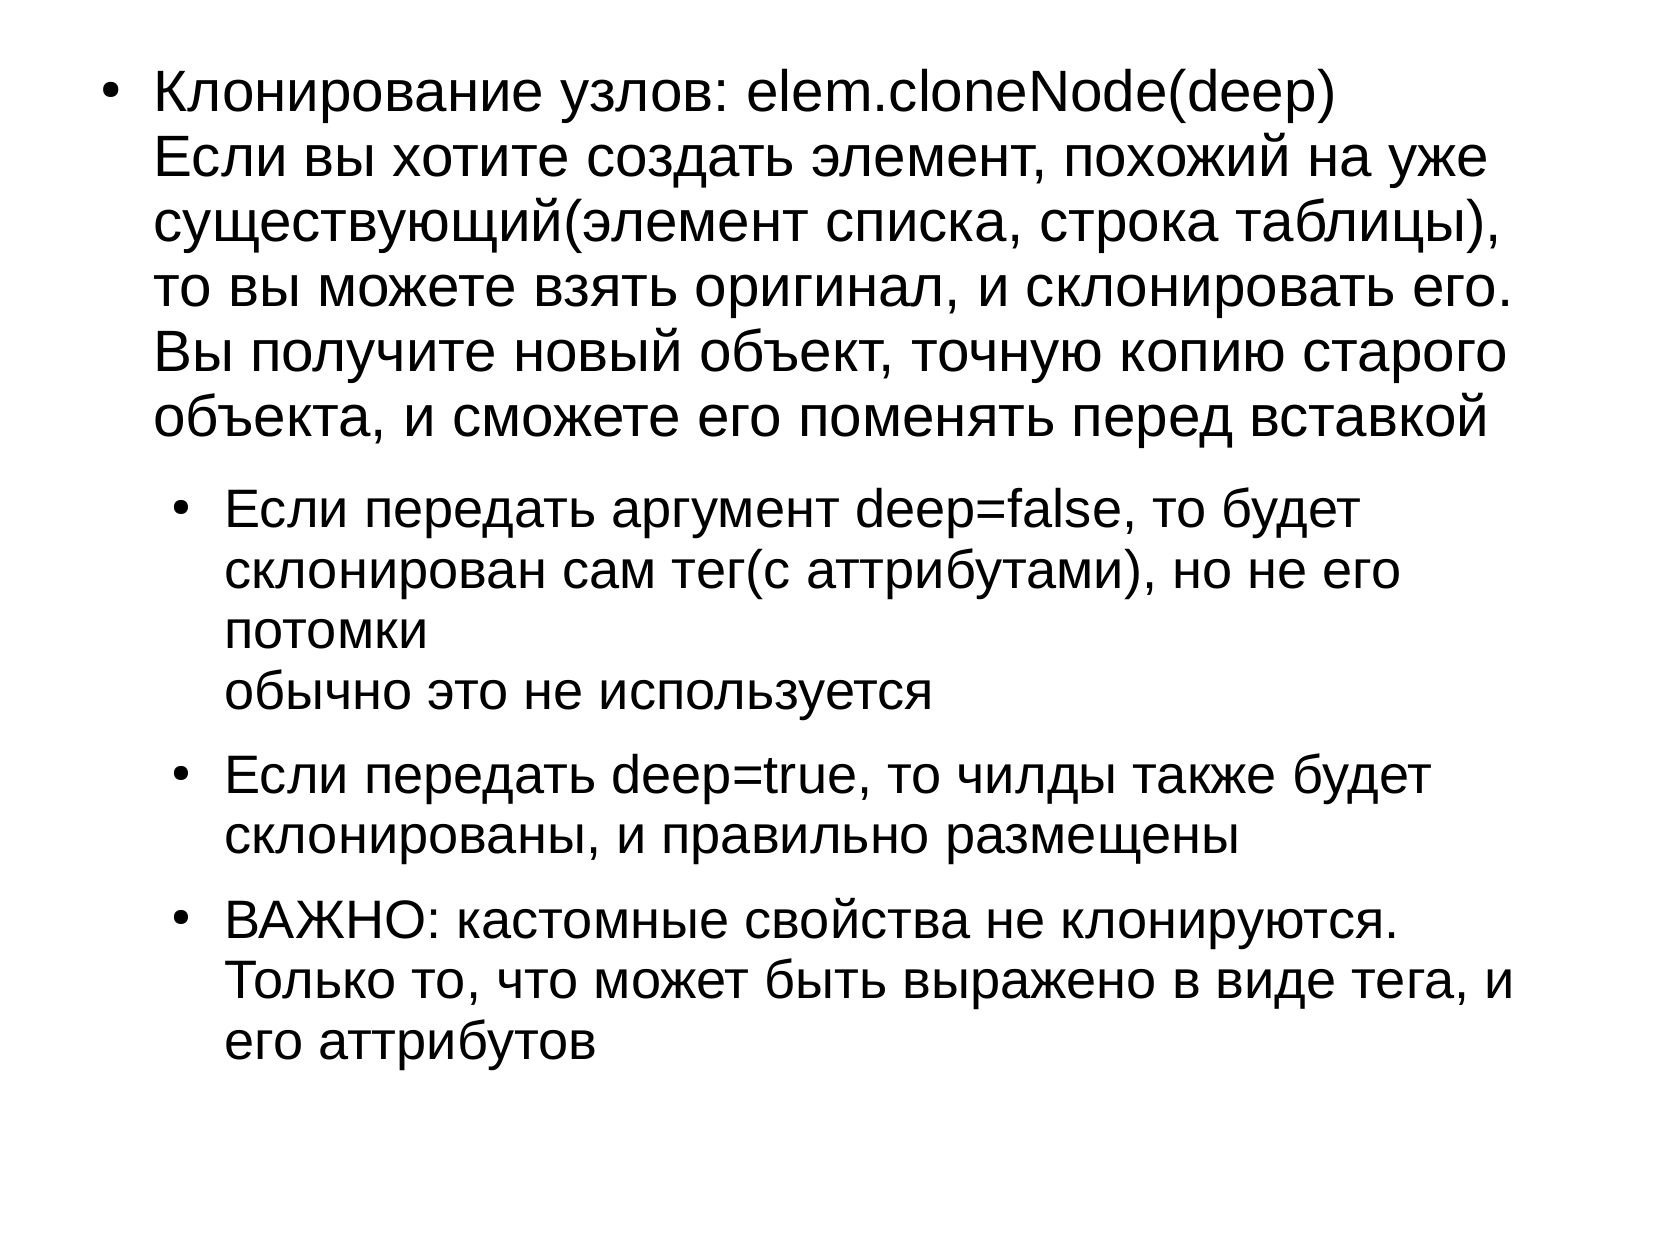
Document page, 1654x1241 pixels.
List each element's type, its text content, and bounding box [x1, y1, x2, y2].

list Клонирование узлов: elem.cloneNode(deep) Если вы хотите создать элемент, похожий на уже существующий(элемент списка, строка таблицы), то вы можете взять оригинал, и склонировать его. Вы получите новый объект, точную копию старого объекта, и сможете его поменять перед вставкой Если передать аргумент deep=false, то будет склонирован сам тег(с аттрибутами), но не его потомки обычно это не используется Если передать deep=true, то чилды также будет склонированы, и правильно размещены ВАЖНО: кастомные свойства не клонируются. Только то, что может быть выражено в виде тега, и его аттрибутов [82, 59, 1571, 1109]
